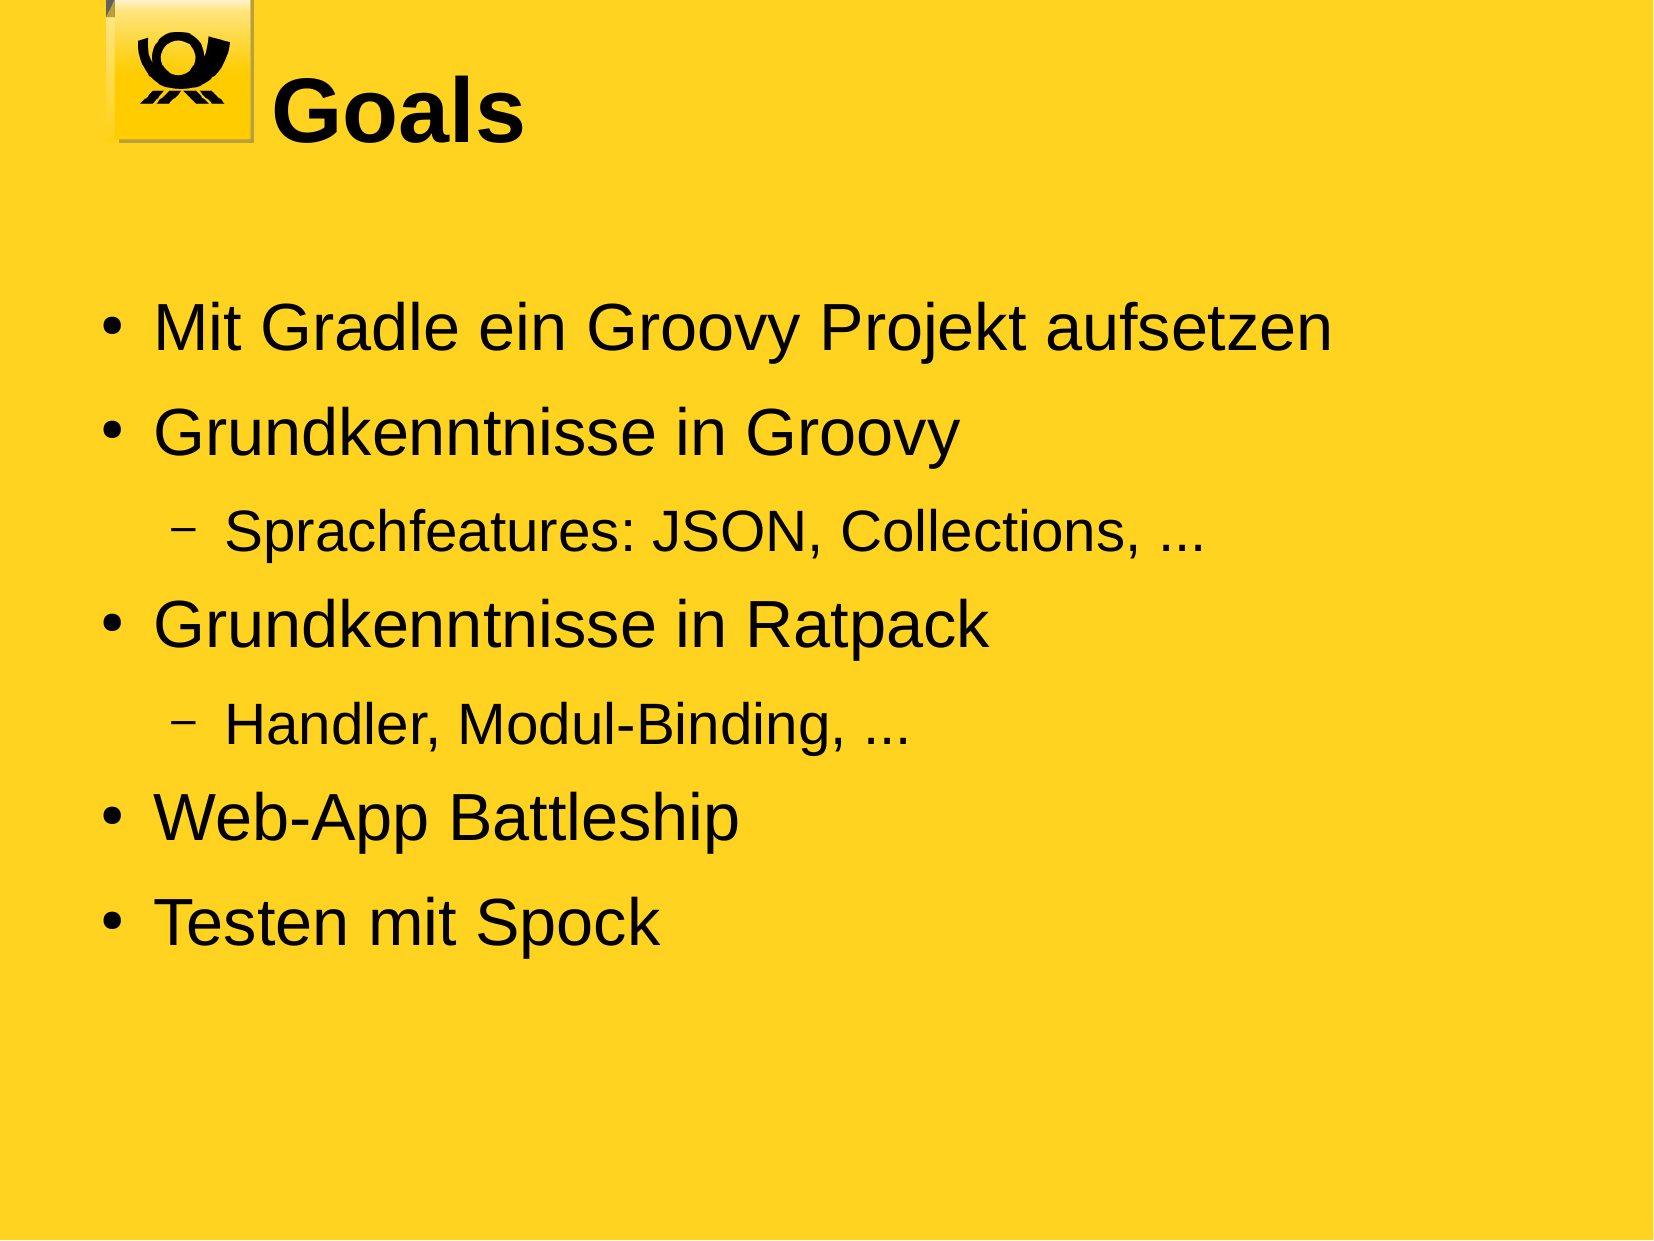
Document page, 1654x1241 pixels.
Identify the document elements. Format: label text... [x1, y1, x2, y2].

list Mit Gradle ein Groovy Projekt aufsetzen Grundkenntnisse in Groovy Sprachfeatures: JSON, Collections, ... Grundkenntnisse in Ratpack Handler, Modul-Binding, ... Web-App Battleship Testen mit Spock [82, 290, 1571, 1010]
picture [106, 0, 254, 143]
title Goals [271, 35, 1571, 187]
